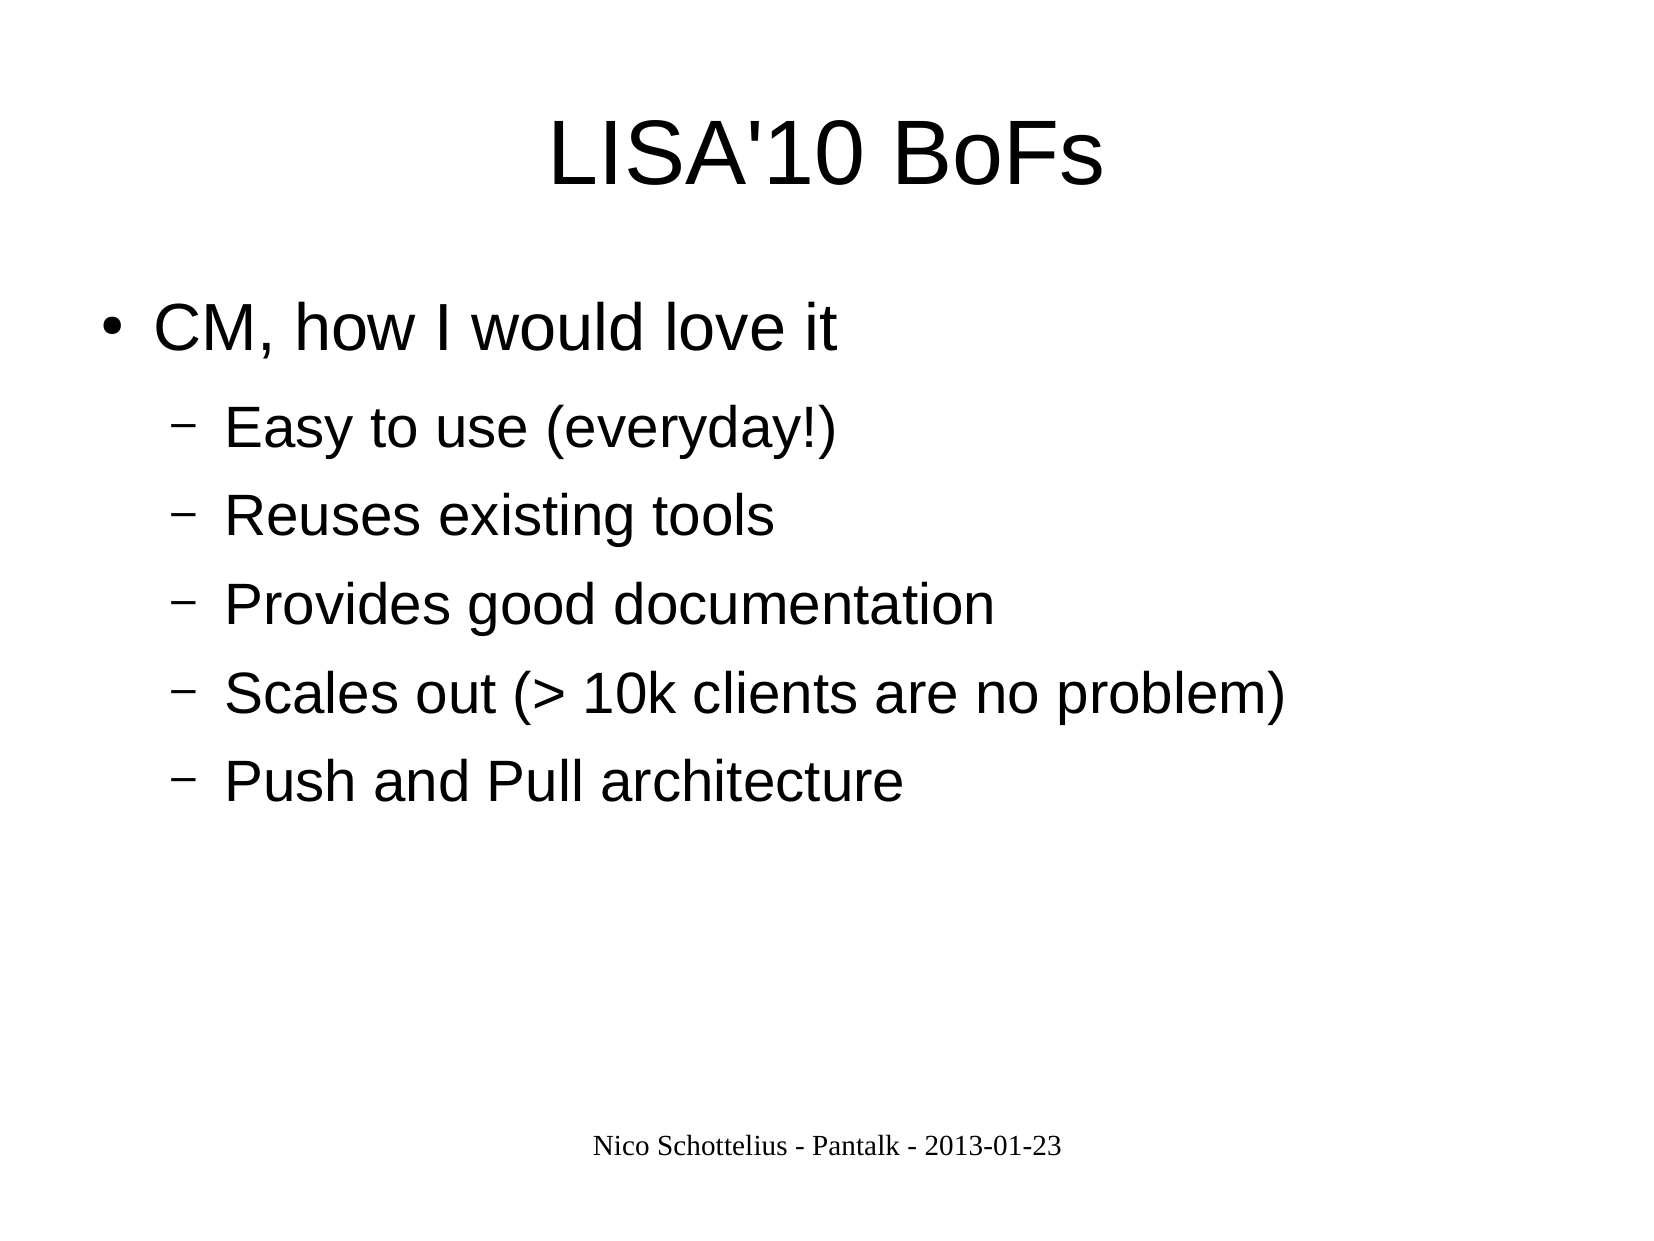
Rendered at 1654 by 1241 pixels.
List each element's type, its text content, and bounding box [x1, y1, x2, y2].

list CM, how I would love it Easy to use (everyday!) Reuses existing tools Provides good documentation Scales out (> 10k clients are no problem) Push and Pull architecture [82, 290, 1538, 1010]
title LISA'10 BoFs [82, 49, 1571, 257]
